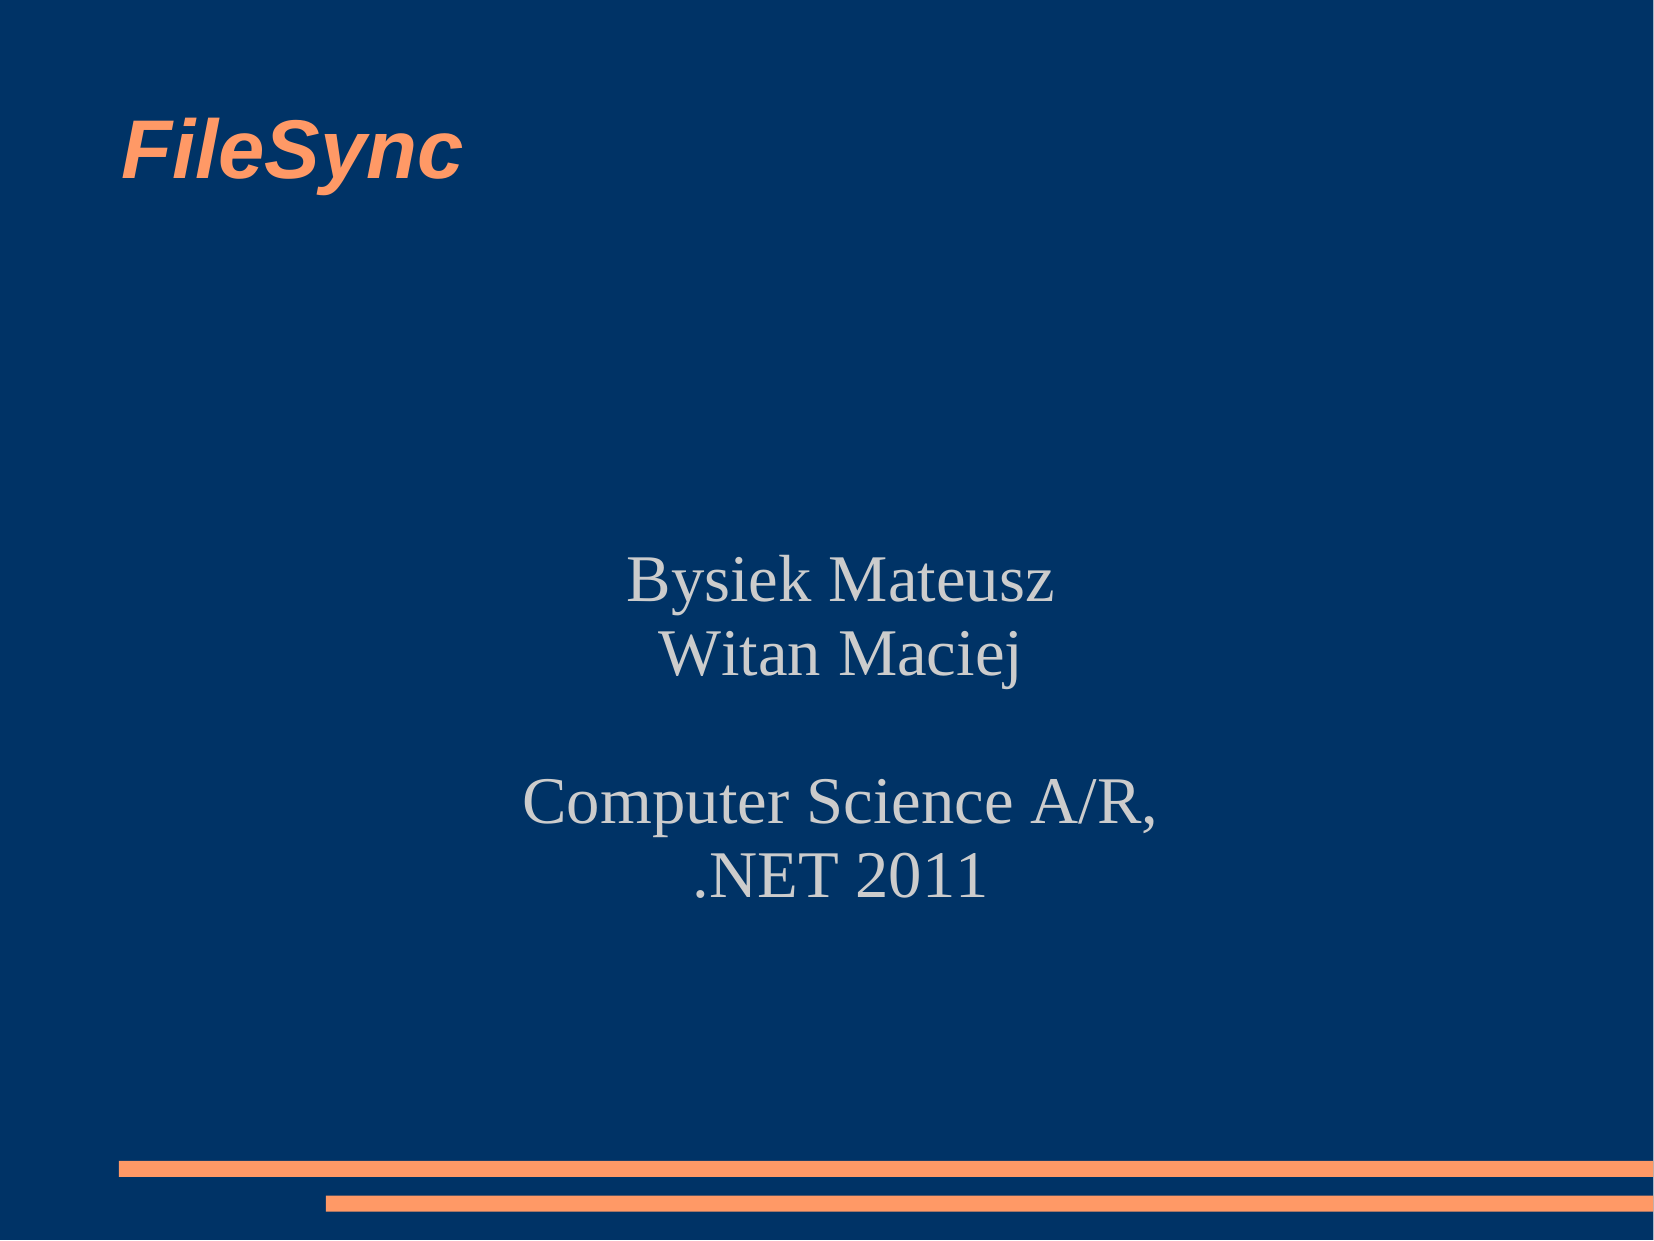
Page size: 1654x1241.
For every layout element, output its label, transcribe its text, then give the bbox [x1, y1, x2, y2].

title FileSync [121, 46, 1534, 254]
subtitle Bysiek Mateusz Witan Maciej Computer Science A/R, .NET 2011 [121, 322, 1561, 1133]
